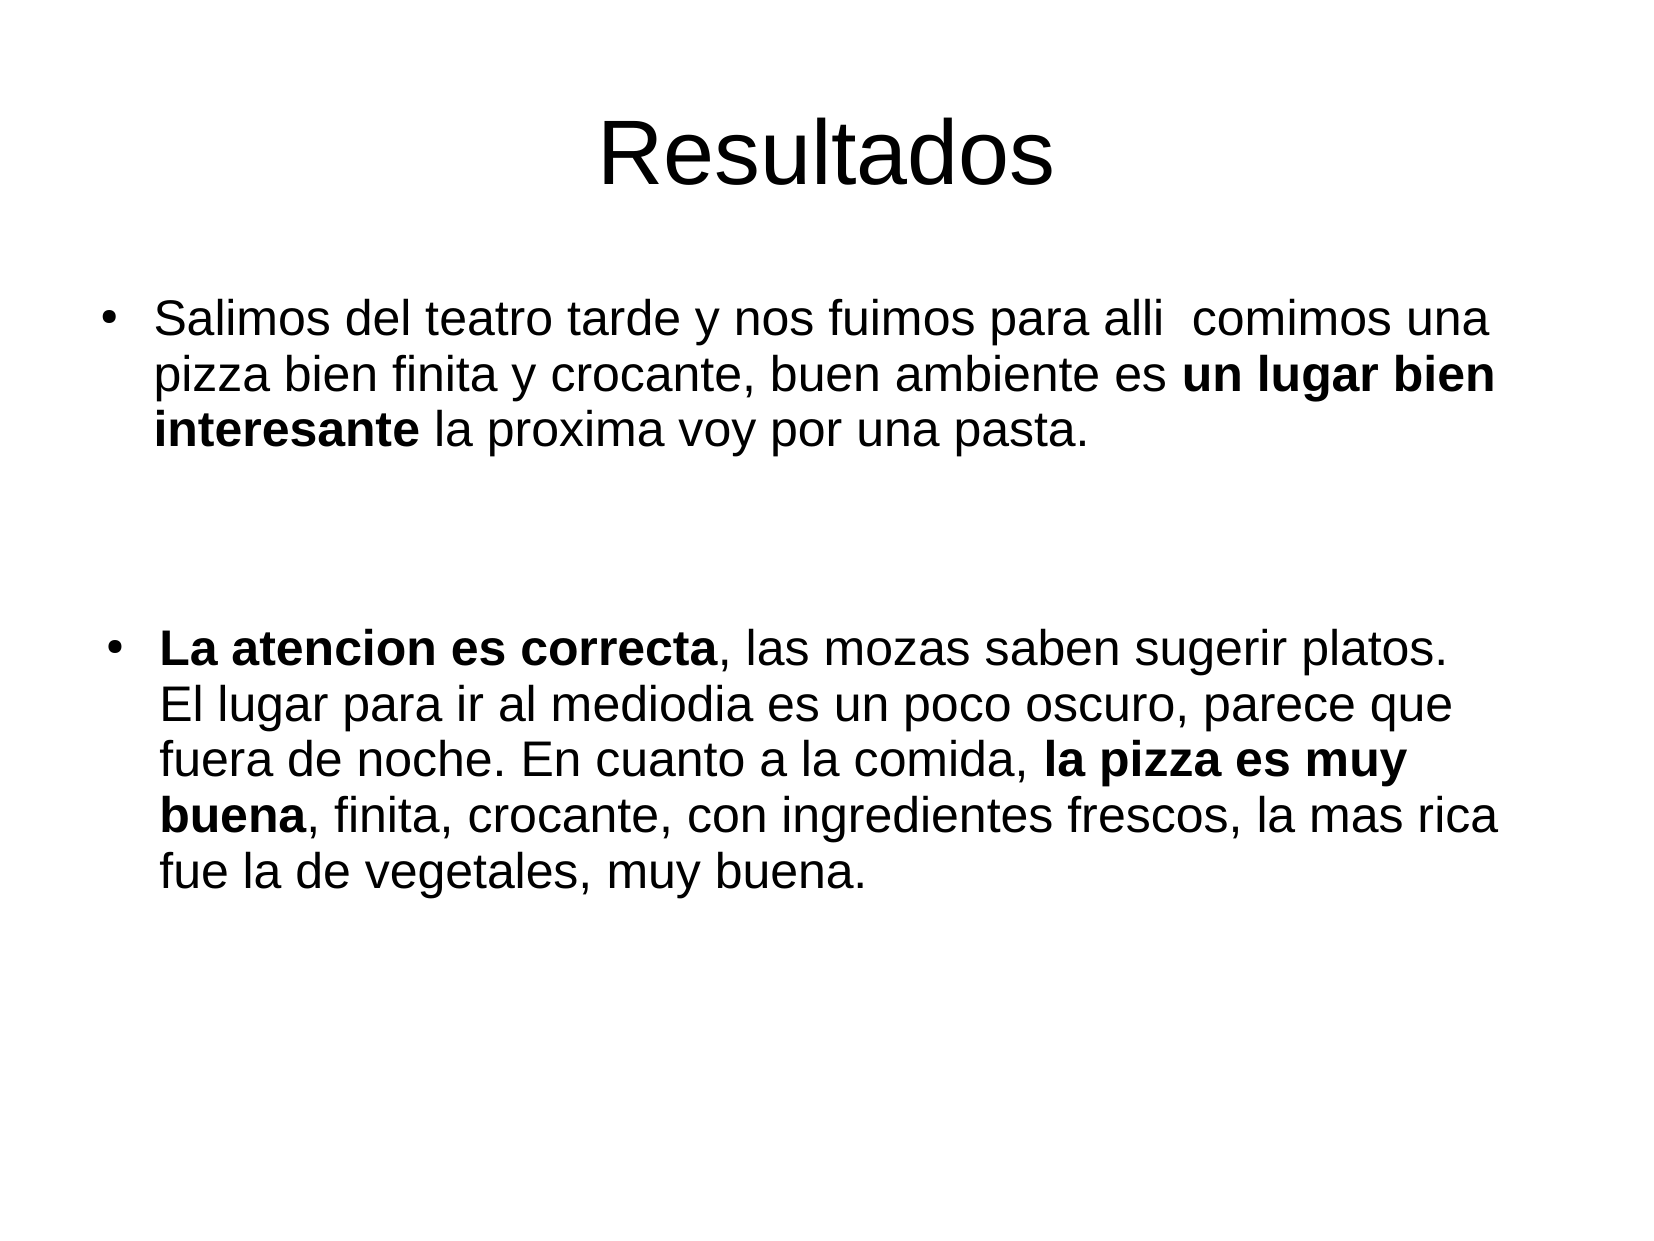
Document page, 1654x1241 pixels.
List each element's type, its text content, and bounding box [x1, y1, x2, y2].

list Salimos del teatro tarde y nos fuimos para alli comimos una pizza bien finita y crocante, buen ambiente es un lugar bien interesante la proxima voy por una pasta. [82, 290, 1571, 532]
title Resultados [82, 49, 1571, 257]
list La atencion es correcta, las mozas saben sugerir platos. El lugar para ir al mediodia es un poco oscuro, parece que fuera de noche. En cuanto a la comida, la pizza es muy buena, finita, crocante, con ingredientes frescos, la mas rica fue la de vegetales, muy buena. [88, 620, 1577, 1152]
